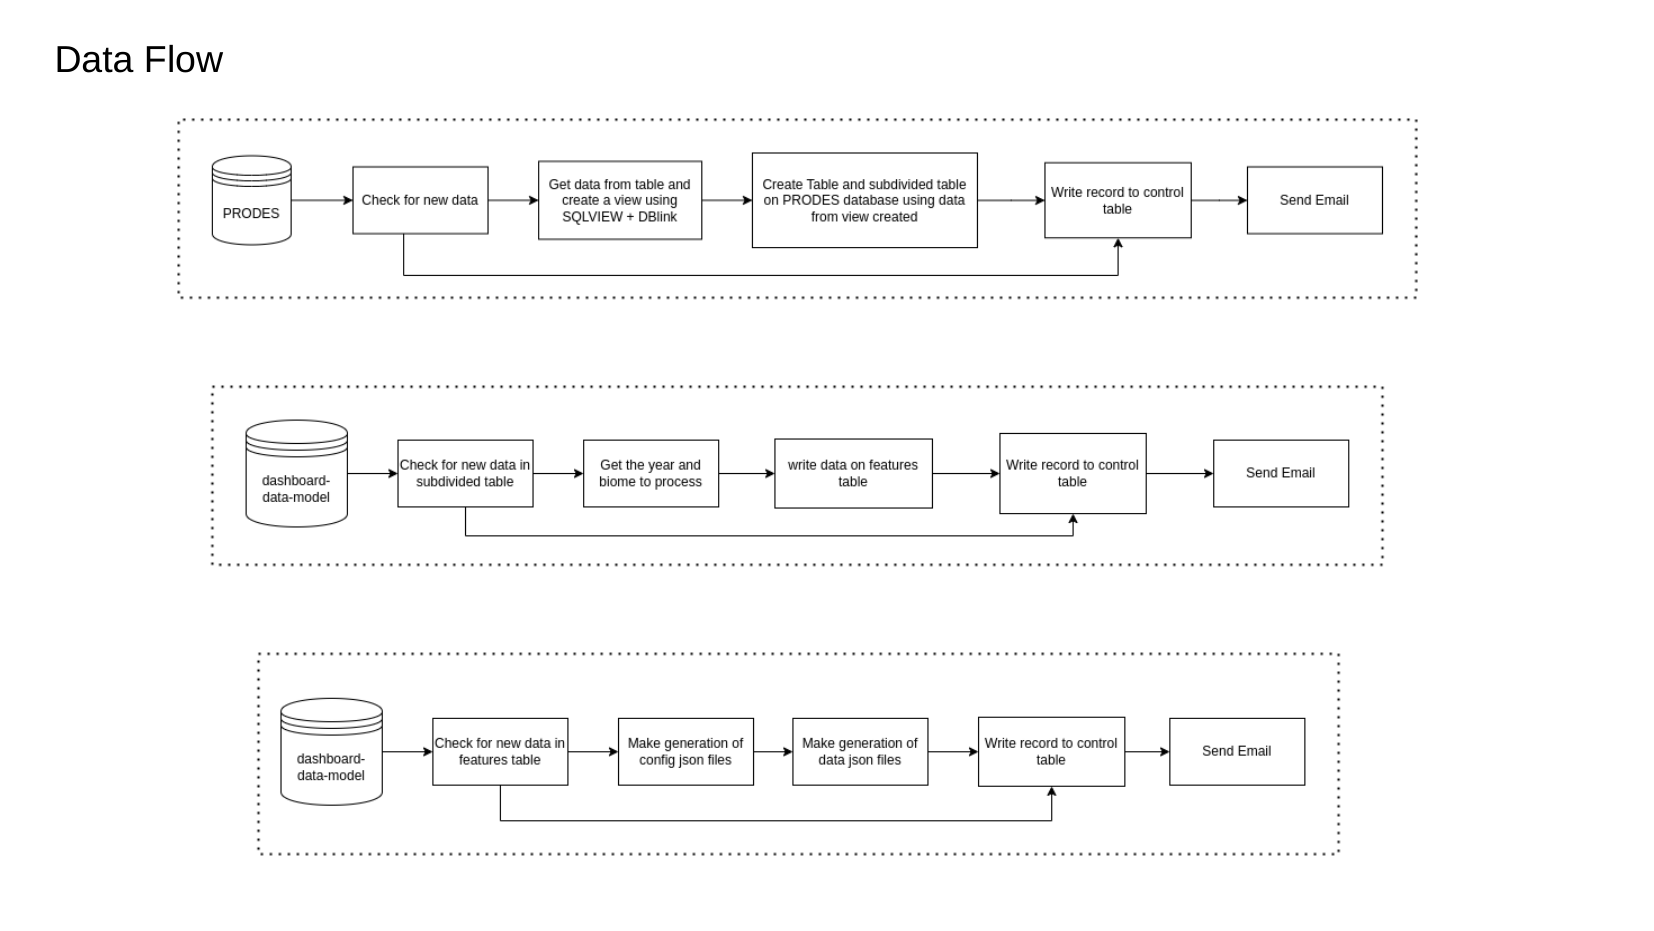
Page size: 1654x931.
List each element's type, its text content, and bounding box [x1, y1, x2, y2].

title Data Flow [0, 0, 278, 119]
picture [177, 118, 1418, 857]
